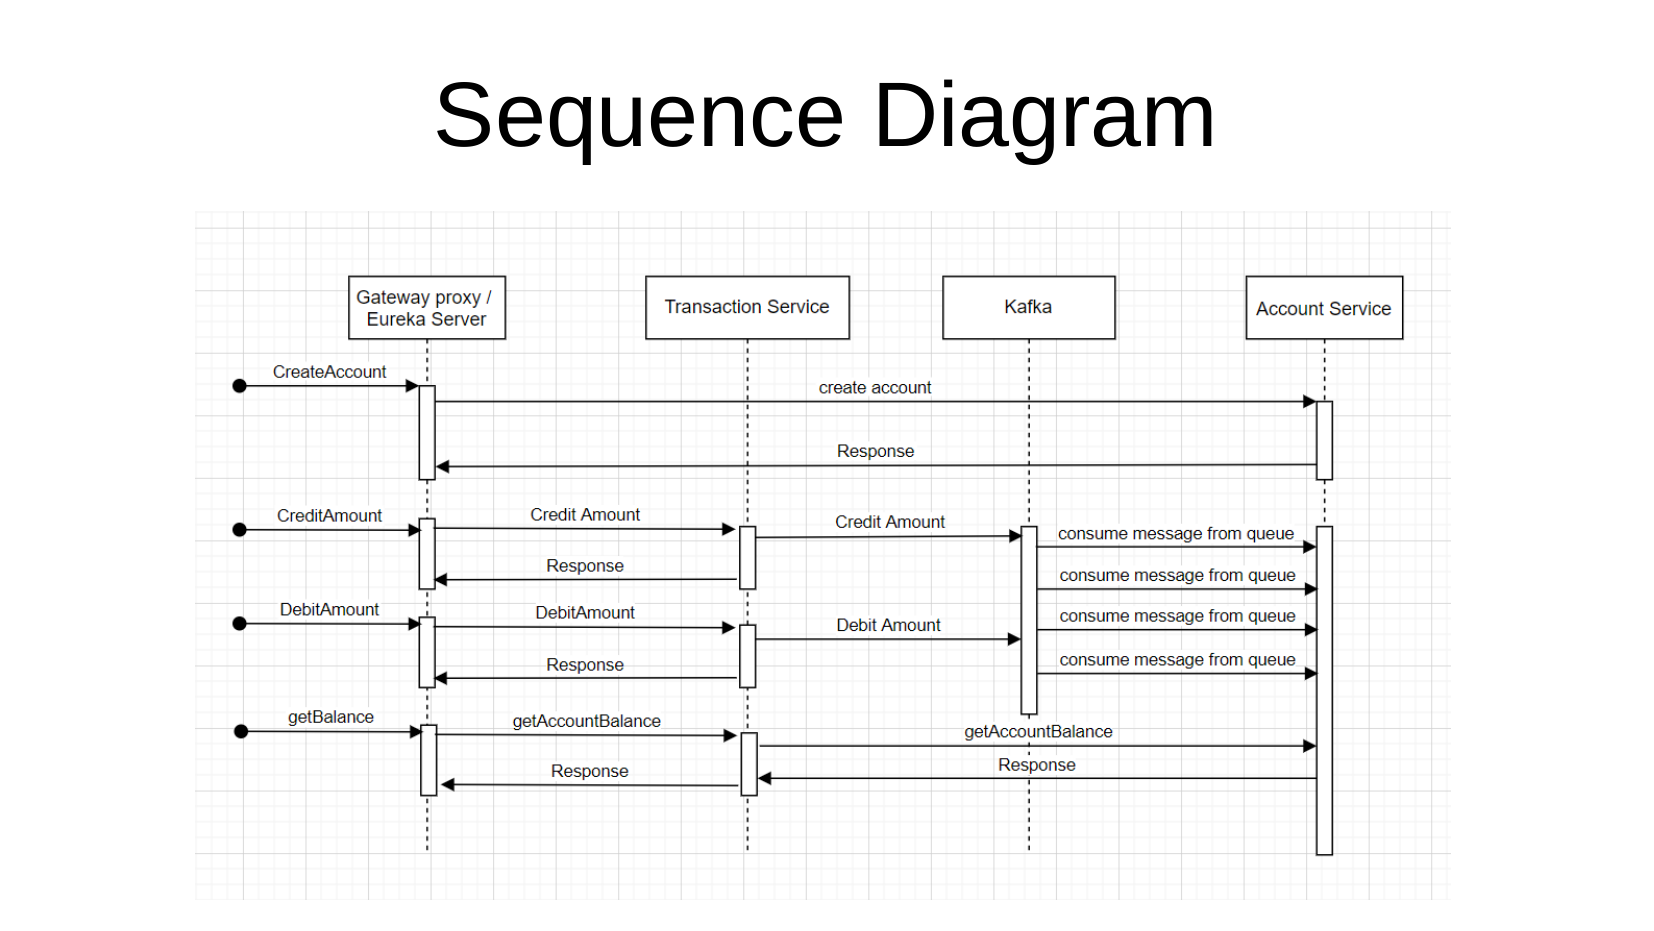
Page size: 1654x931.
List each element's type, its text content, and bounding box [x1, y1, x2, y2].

picture [195, 211, 1451, 901]
title Sequence Diagram [82, 37, 1571, 193]
